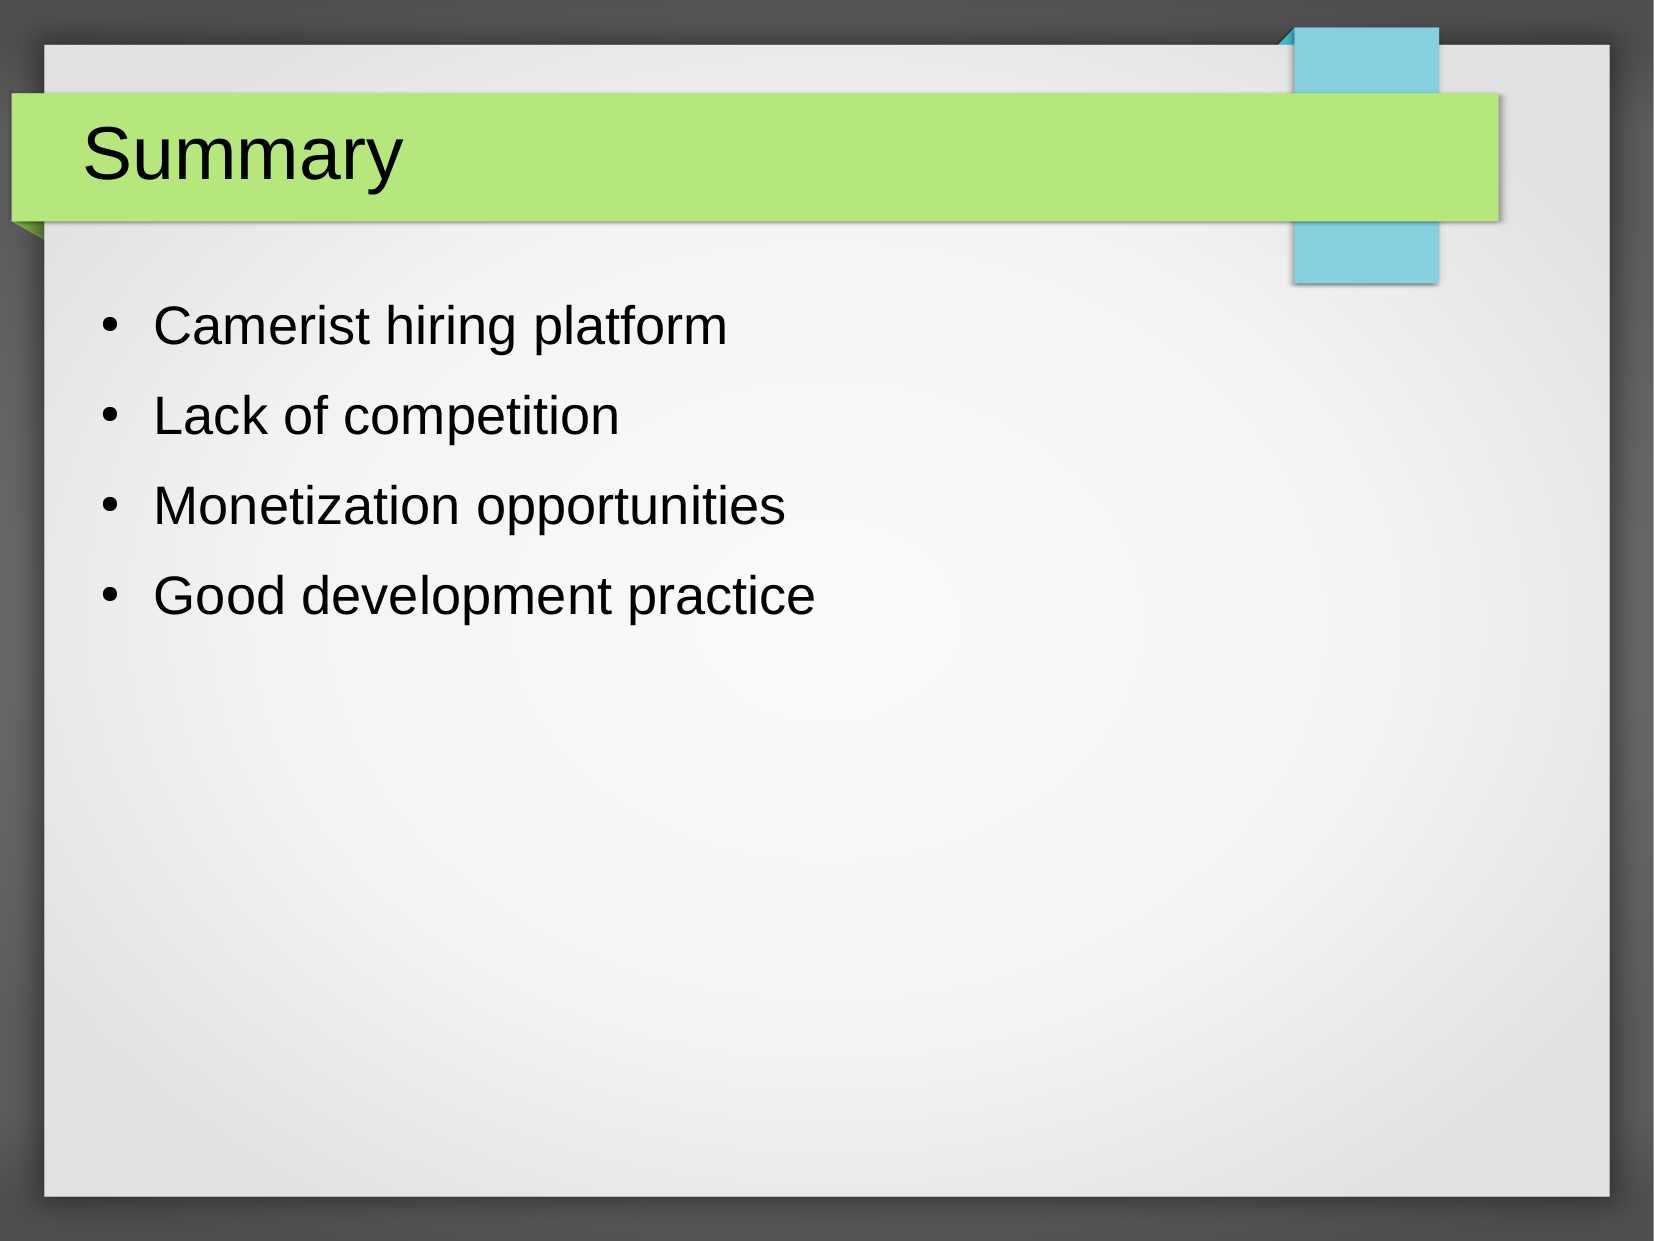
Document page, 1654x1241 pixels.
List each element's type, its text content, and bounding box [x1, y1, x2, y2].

picture [0, 0, 1654, 1241]
title Summary [82, 94, 1264, 213]
list Camerist hiring platform Lack of competition Monetization opportunities Good development practice [82, 295, 1571, 1015]
